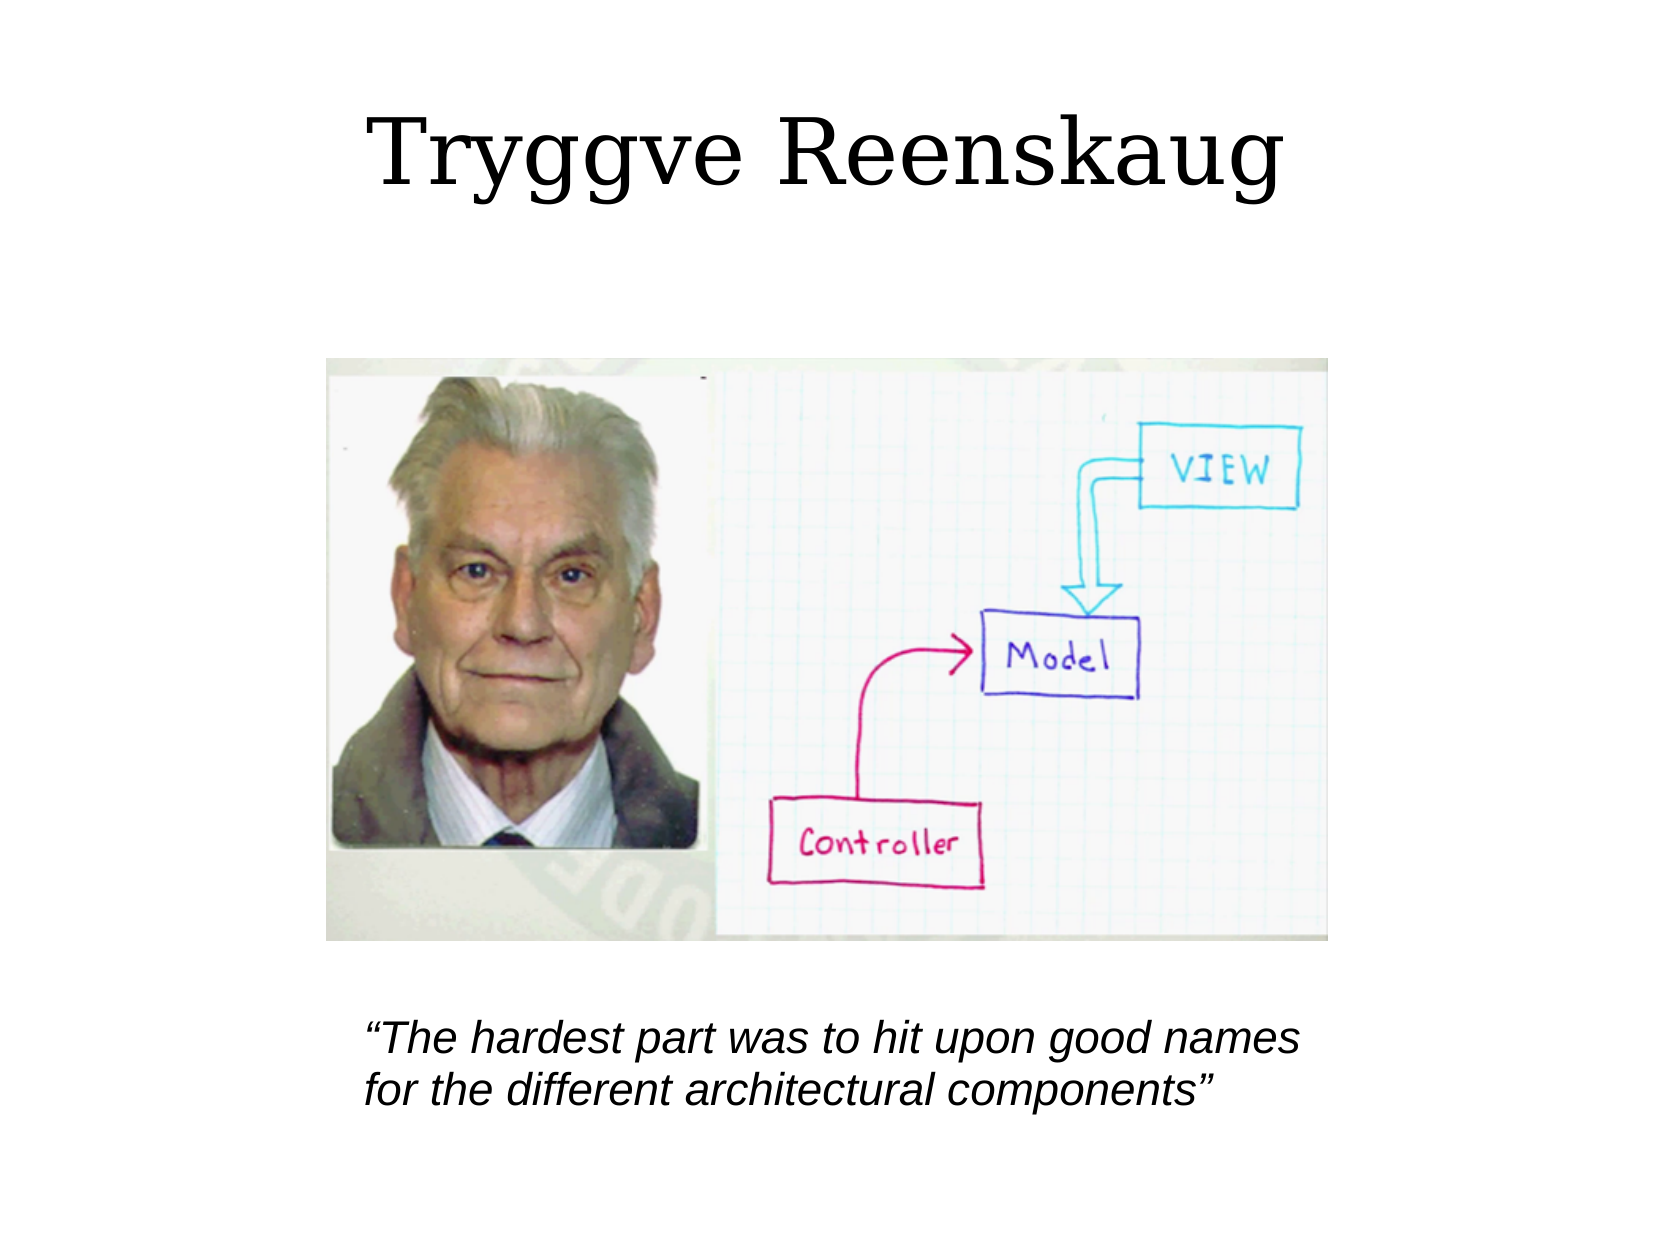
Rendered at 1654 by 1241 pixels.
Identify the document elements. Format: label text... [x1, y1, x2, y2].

title Tryggve Reenskaug [82, 49, 1571, 257]
text_box “The hardest part was to hit upon good names for the different architectural components” [349, 1005, 1330, 1122]
picture [326, 358, 1328, 941]
